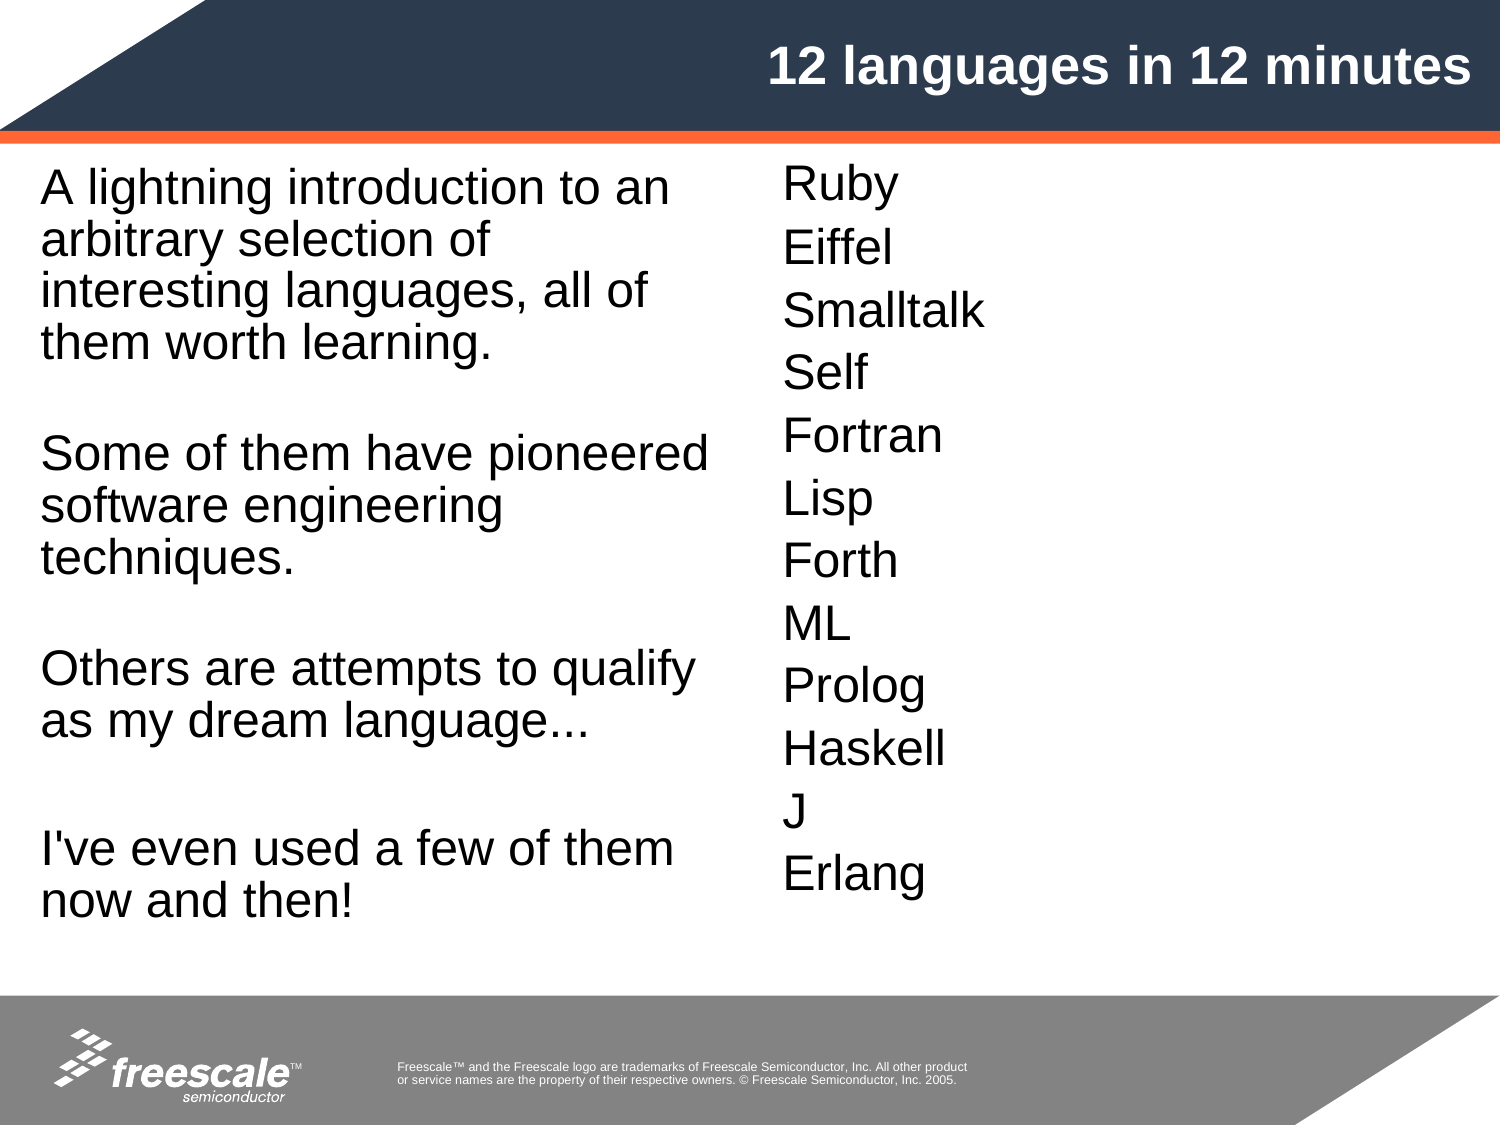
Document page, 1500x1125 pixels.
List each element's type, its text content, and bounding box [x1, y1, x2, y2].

title 12 languages in 12 minutes [0, 2, 1489, 133]
list A lightning introduction to an arbitrary selection of interesting languages, all of them worth learning. Some of them have pioneered software engineering techniques. Others are attempts to qualify as my dream language... I've even used a few of them now and then! [25, 155, 729, 1056]
list Ruby Eiffel Smalltalk Self Fortran Lisp Forth ML Prolog Haskell J Erlang [763, 158, 1467, 974]
